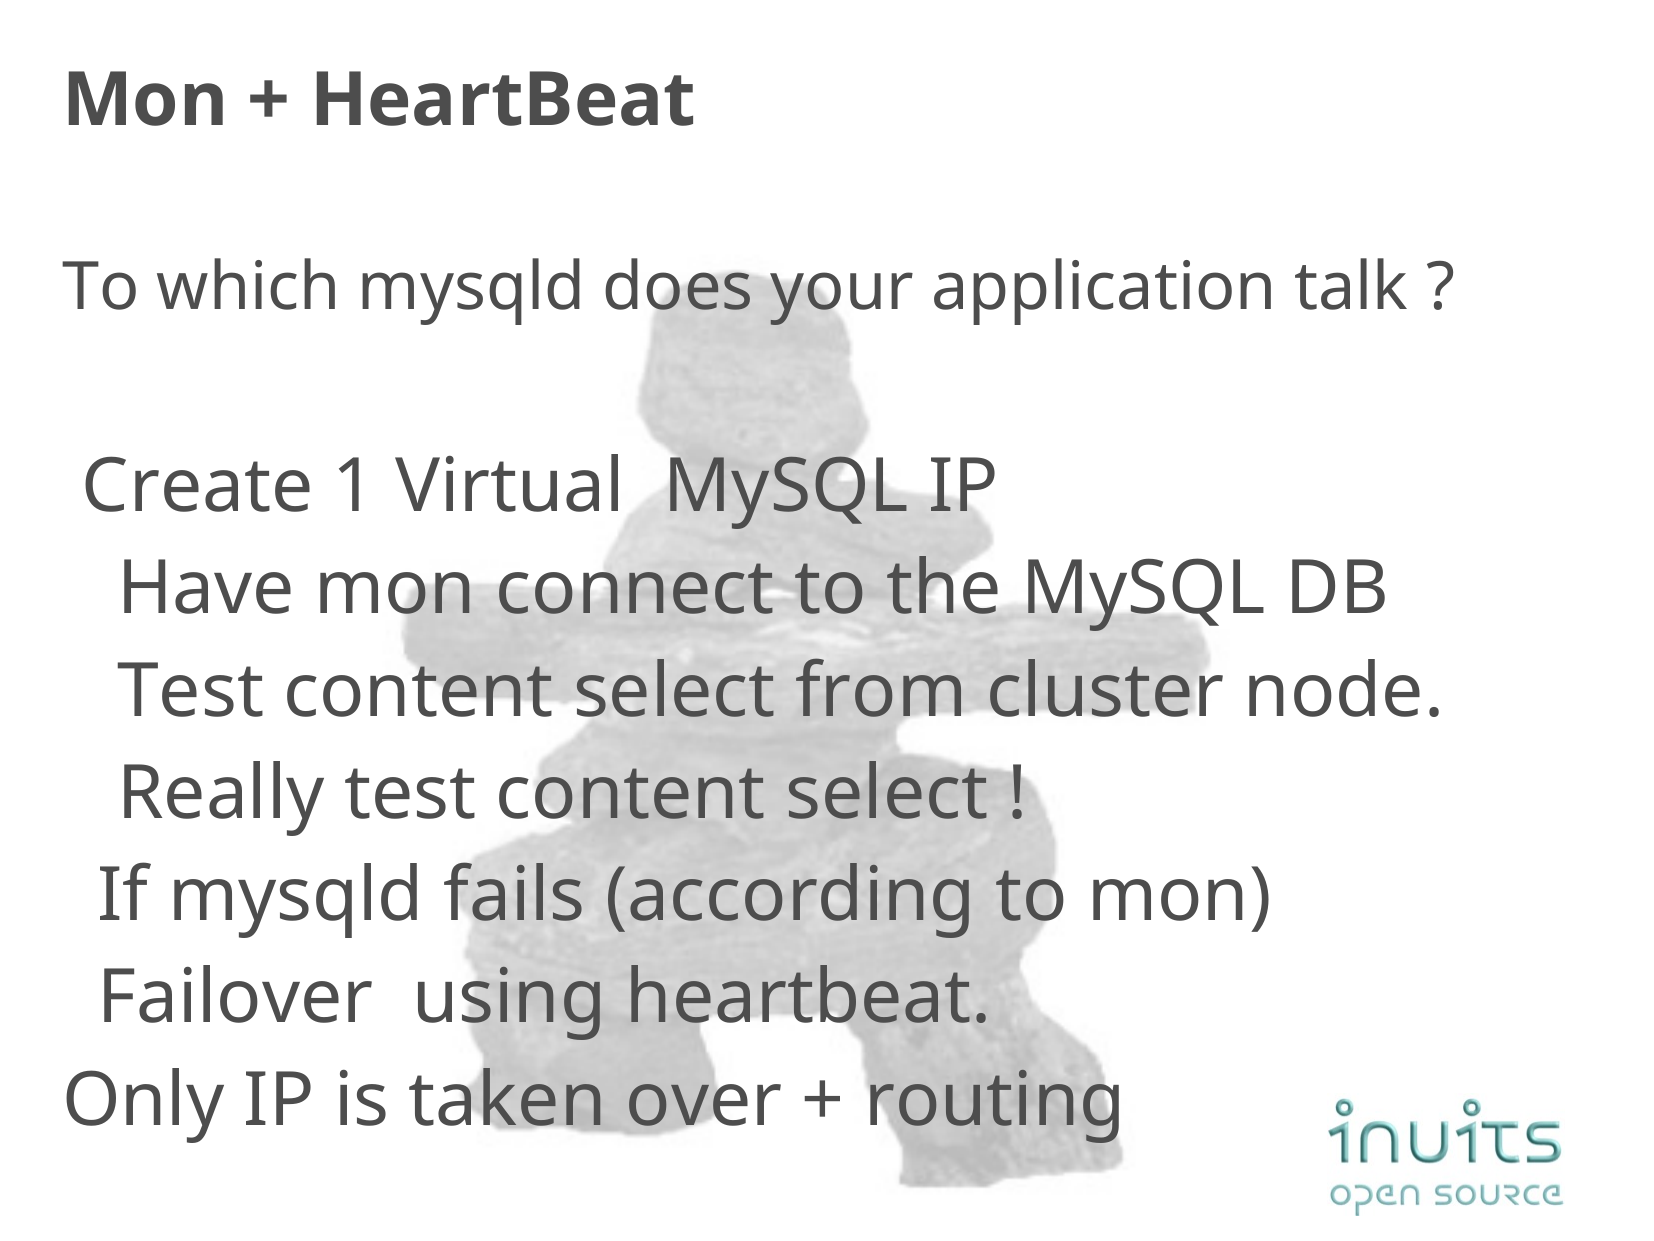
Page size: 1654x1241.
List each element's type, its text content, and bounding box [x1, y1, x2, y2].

text_box Mon + HeartBeat To which mysqld does your application talk ? Create 1 Virtual MySQL IP Have mon connect to the MySQL DB Test content select from cluster node. Really test content select ! If mysqld fails (according to mon) Failover using heartbeat. Only IP is taken over + routing [47, 37, 1599, 1241]
